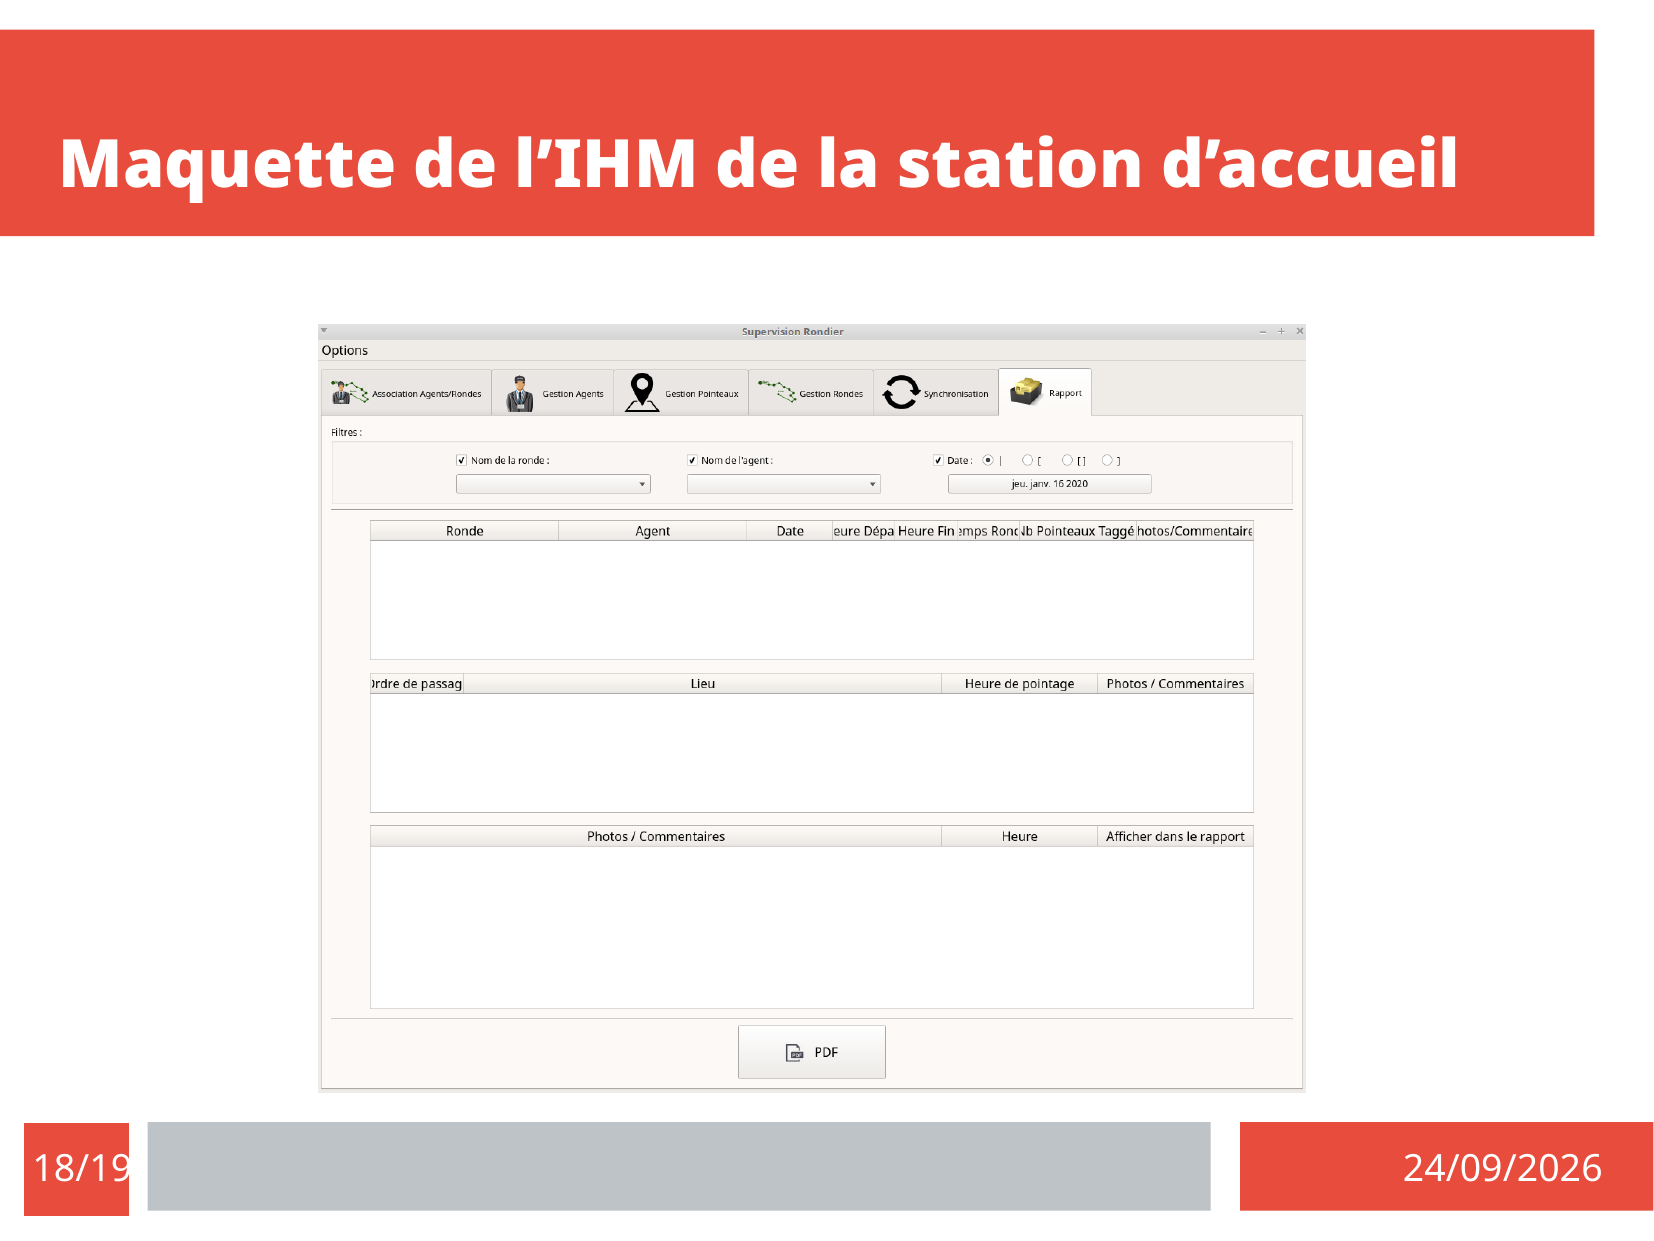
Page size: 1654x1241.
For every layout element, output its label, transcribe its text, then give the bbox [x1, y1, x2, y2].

text_box 28/01/2020 [1388, 1133, 1634, 1196]
title Maquette de l’IHM de la station d’accueil [59, 59, 1595, 207]
picture [318, 324, 1306, 1093]
